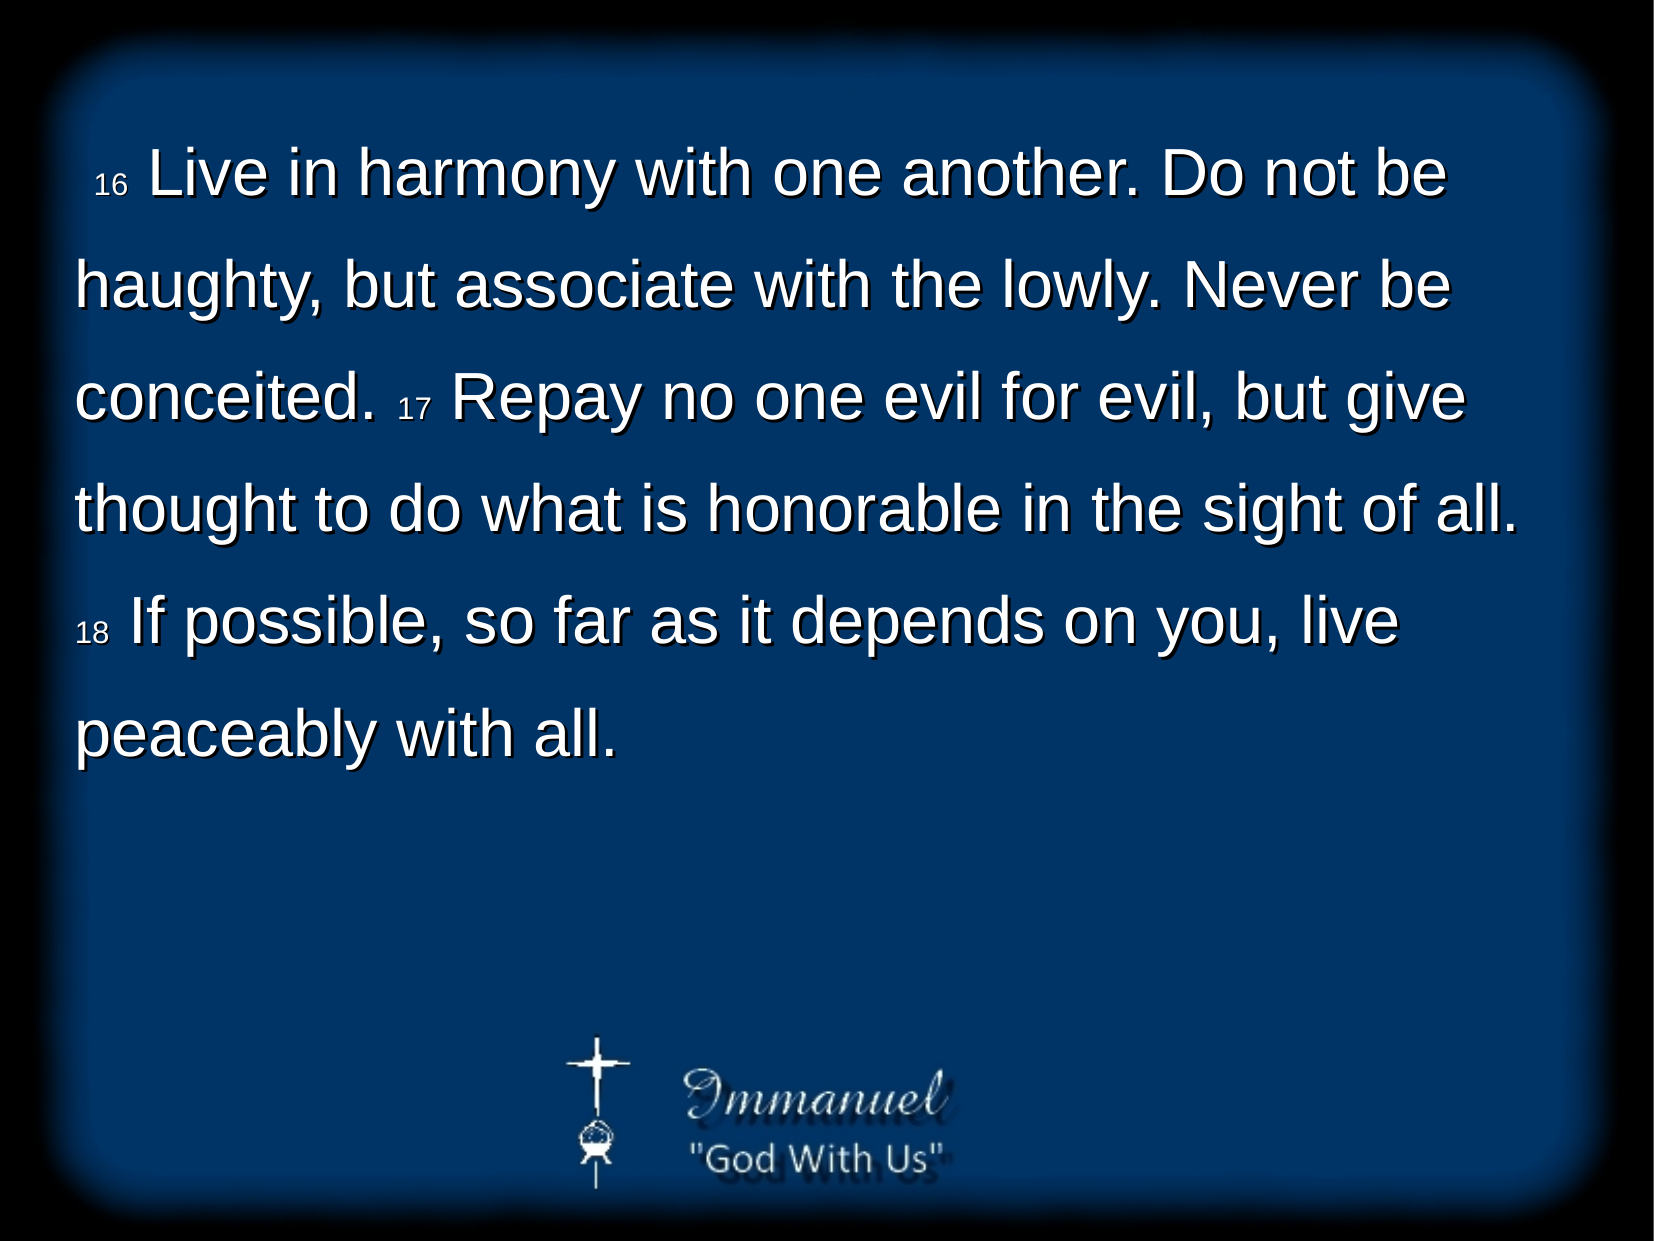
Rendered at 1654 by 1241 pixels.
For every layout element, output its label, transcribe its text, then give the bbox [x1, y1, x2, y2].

picture [0, 0, 1654, 1241]
text_box 16 Live in harmony with one another. Do not be haughty, but associate with the lowly. Never be conceited. 17 Repay no one evil for evil, but give thought to do what is honorable in the sight of all. 18 If possible, so far as it depends on you, live peaceably with all. [60, 90, 1591, 736]
